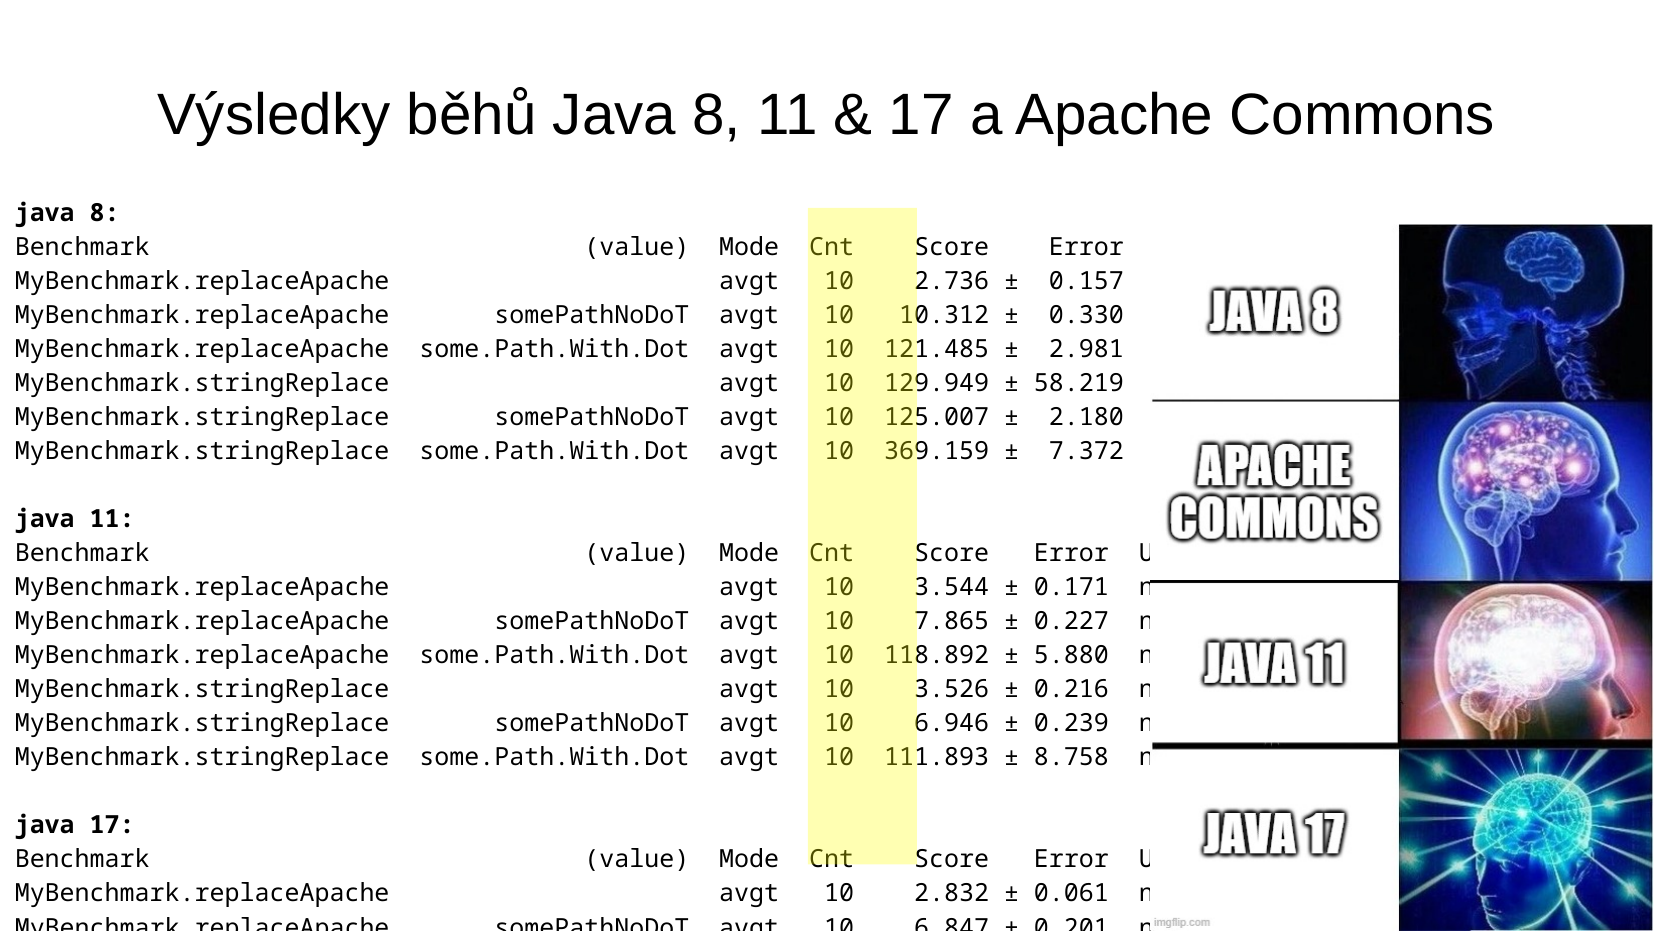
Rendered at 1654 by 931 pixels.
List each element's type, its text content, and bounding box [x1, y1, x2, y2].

picture [1150, 224, 1654, 931]
text_box [807, 207, 917, 865]
title Výsledky běhů Java 8, 11 & 17 a Apache Commons [82, 36, 1571, 193]
text_box java 8: Benchmark (value) Mode Cnt Score Error Units MyBenchmark.replaceApache avgt 10 2.736 ± 0.157 ns/op MyBenchmark.replaceApache somePathNoDoT avgt 10 10.312 ± 0.330 ns/op MyBenchmark.replaceApache some.Path.With.Dot avgt 10 121.485 ± 2.981 ns/op MyBenchmark.stringReplace avgt 10 129.949 ± 58.219 ns/op MyBenchmark.stringReplace somePathNoDoT avgt 10 125.007 ± 2.180 ns/op MyBenchmark.stringReplace some.Path.With.Dot avgt 10 369.159 ± 7.372 ns/op java 11: Benchmark (value) Mode Cnt Score Error Units MyBenchmark.replaceApache avgt 10 3.544 ± 0.171 ns/op MyBenchmark.replaceApache somePathNoDoT avgt 10 7.865 ± 0.227 ns/op MyBenchmark.replaceApache some.Path.With.Dot avgt 10 118.892 ± 5.880 ns/op MyBenchmark.stringReplace avgt 10 3.526 ± 0.216 ns/op MyBenchmark.stringReplace somePathNoDoT avgt 10 6.946 ± 0.239 ns/op MyBenchmark.stringReplace some.Path.With.Dot avgt 10 111.893 ± 8.758 ns/op java 17: Benchmark (value) Mode Cnt Score Error Units MyBenchmark.replaceApache avgt 10 2.832 ± 0.061 ns/op MyBenchmark.replaceApache somePathNoDoT avgt 10 6.847 ± 0.201 ns/op MyBenchmark.replaceApache some.Path.With.Dot avgt 10 111.250 ± 2.963 ns/op MyBenchmark.stringReplace avgt 10 3.362 ± 0.163 ns/op MyBenchmark.stringReplace somePathNoDoT avgt 10 7.759 ± 0.125 ns/op MyBenchmark.stringReplace some.Path.With.Dot avgt 10 19.232 ± 0.506 ns/op [0, 187, 1462, 852]
